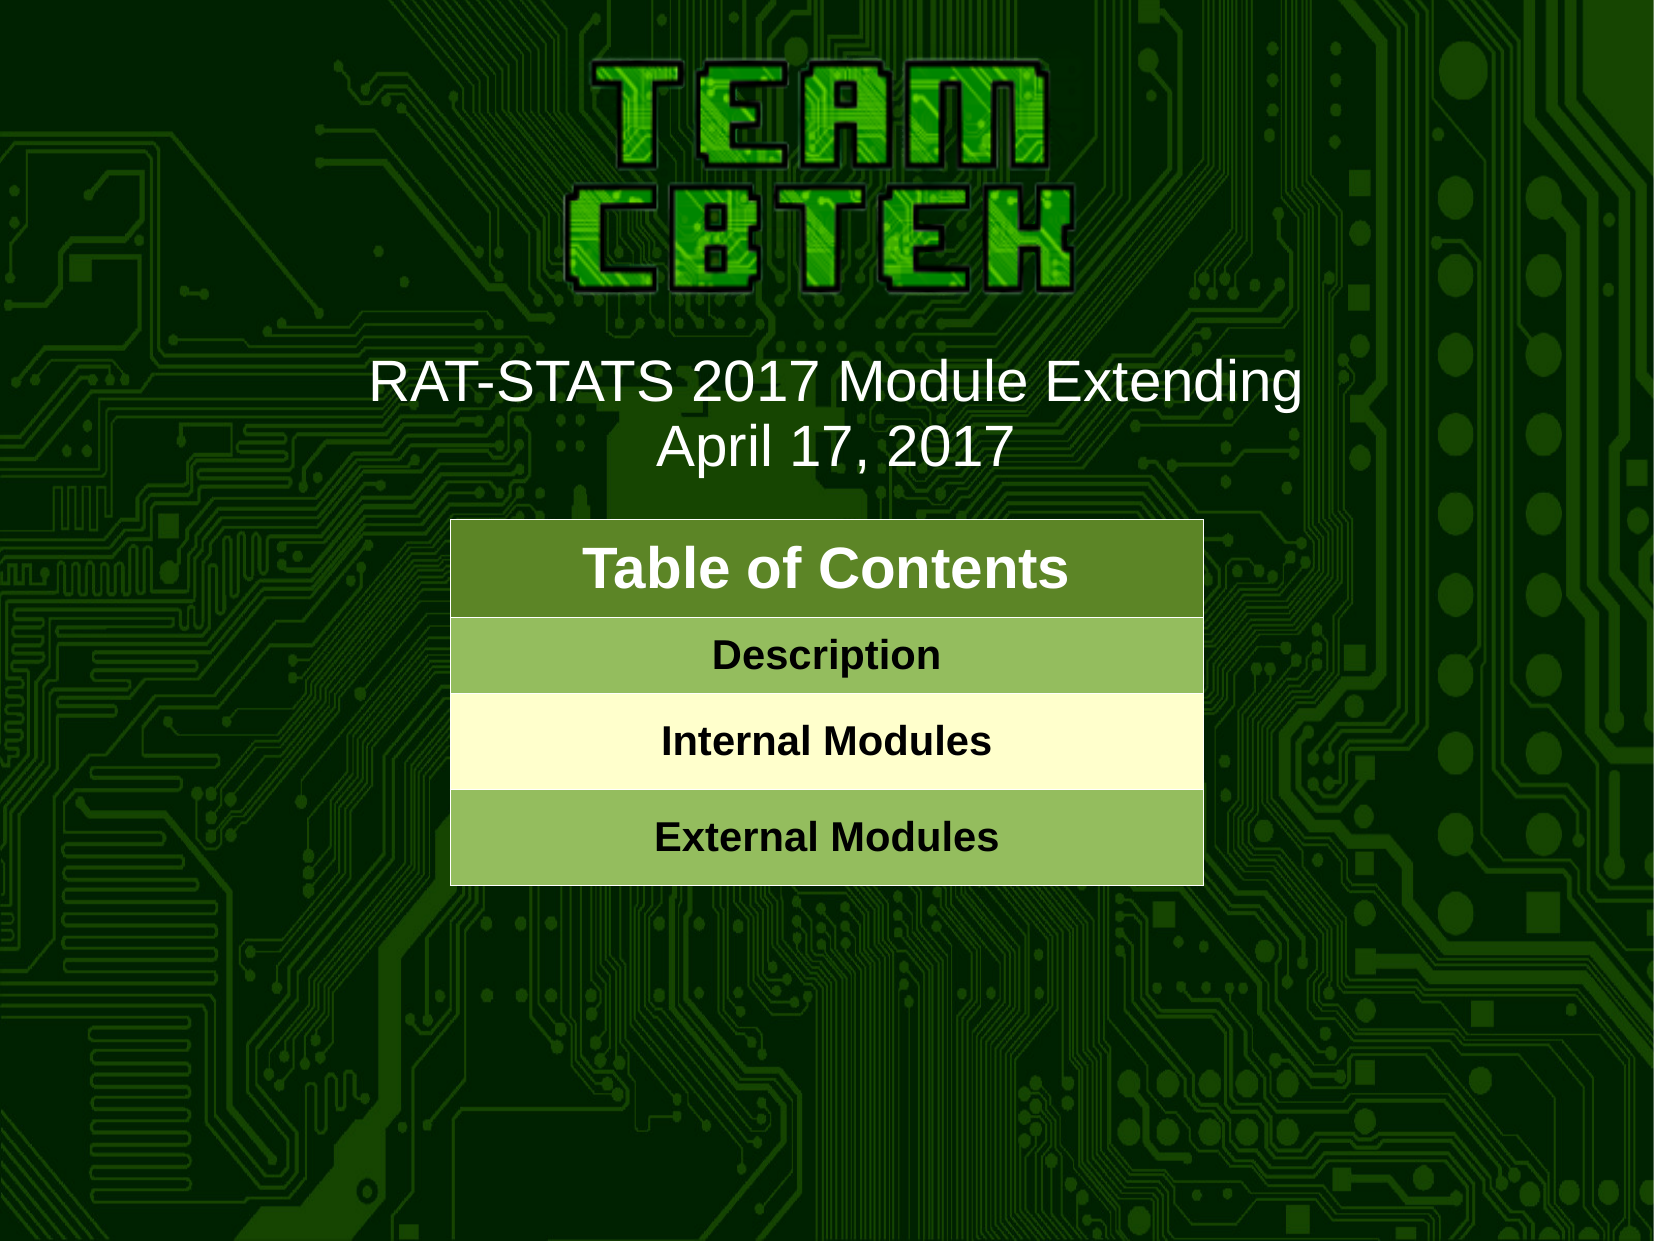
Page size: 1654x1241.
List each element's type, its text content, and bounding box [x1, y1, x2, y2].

table_cell Description [451, 618, 1203, 693]
picture [0, 0, 1654, 1241]
title RAT-STATS 2017 Module Extending April 17, 2017 [92, 325, 1581, 502]
table_header Table of Contents [451, 520, 1203, 617]
table_cell External Modules [451, 790, 1203, 885]
table_cell Internal Modules [451, 694, 1203, 789]
